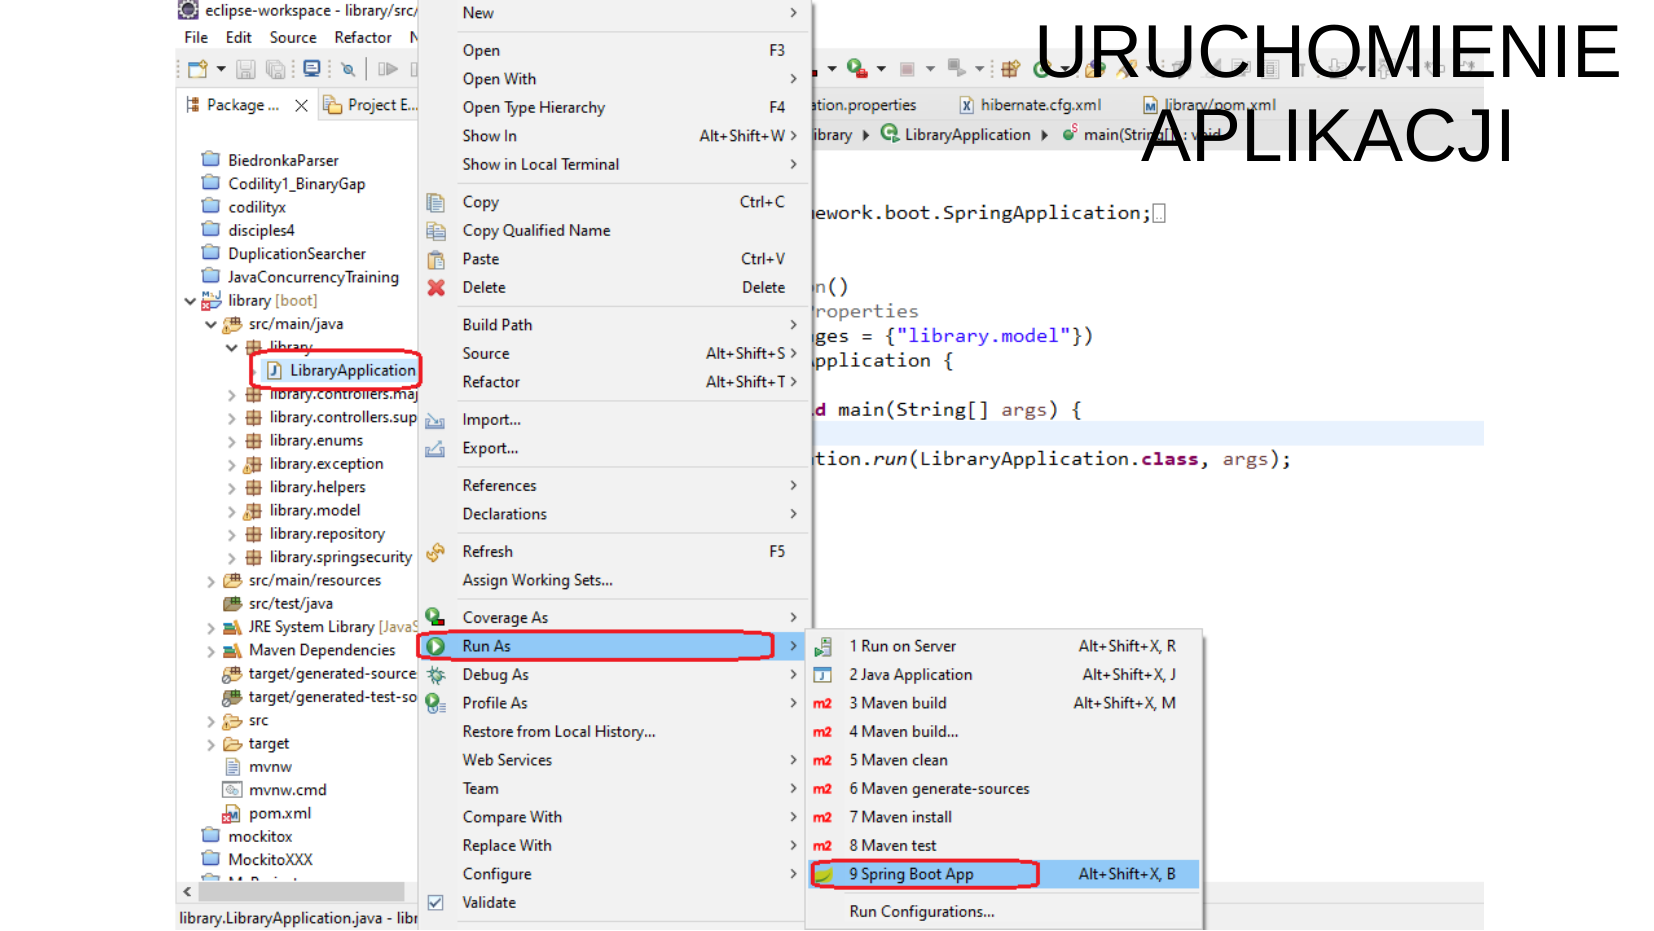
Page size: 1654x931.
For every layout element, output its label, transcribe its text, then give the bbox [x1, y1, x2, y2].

picture [169, 0, 1484, 930]
title URUCHOMIENIE APLIKACJI [1003, 9, 1654, 178]
